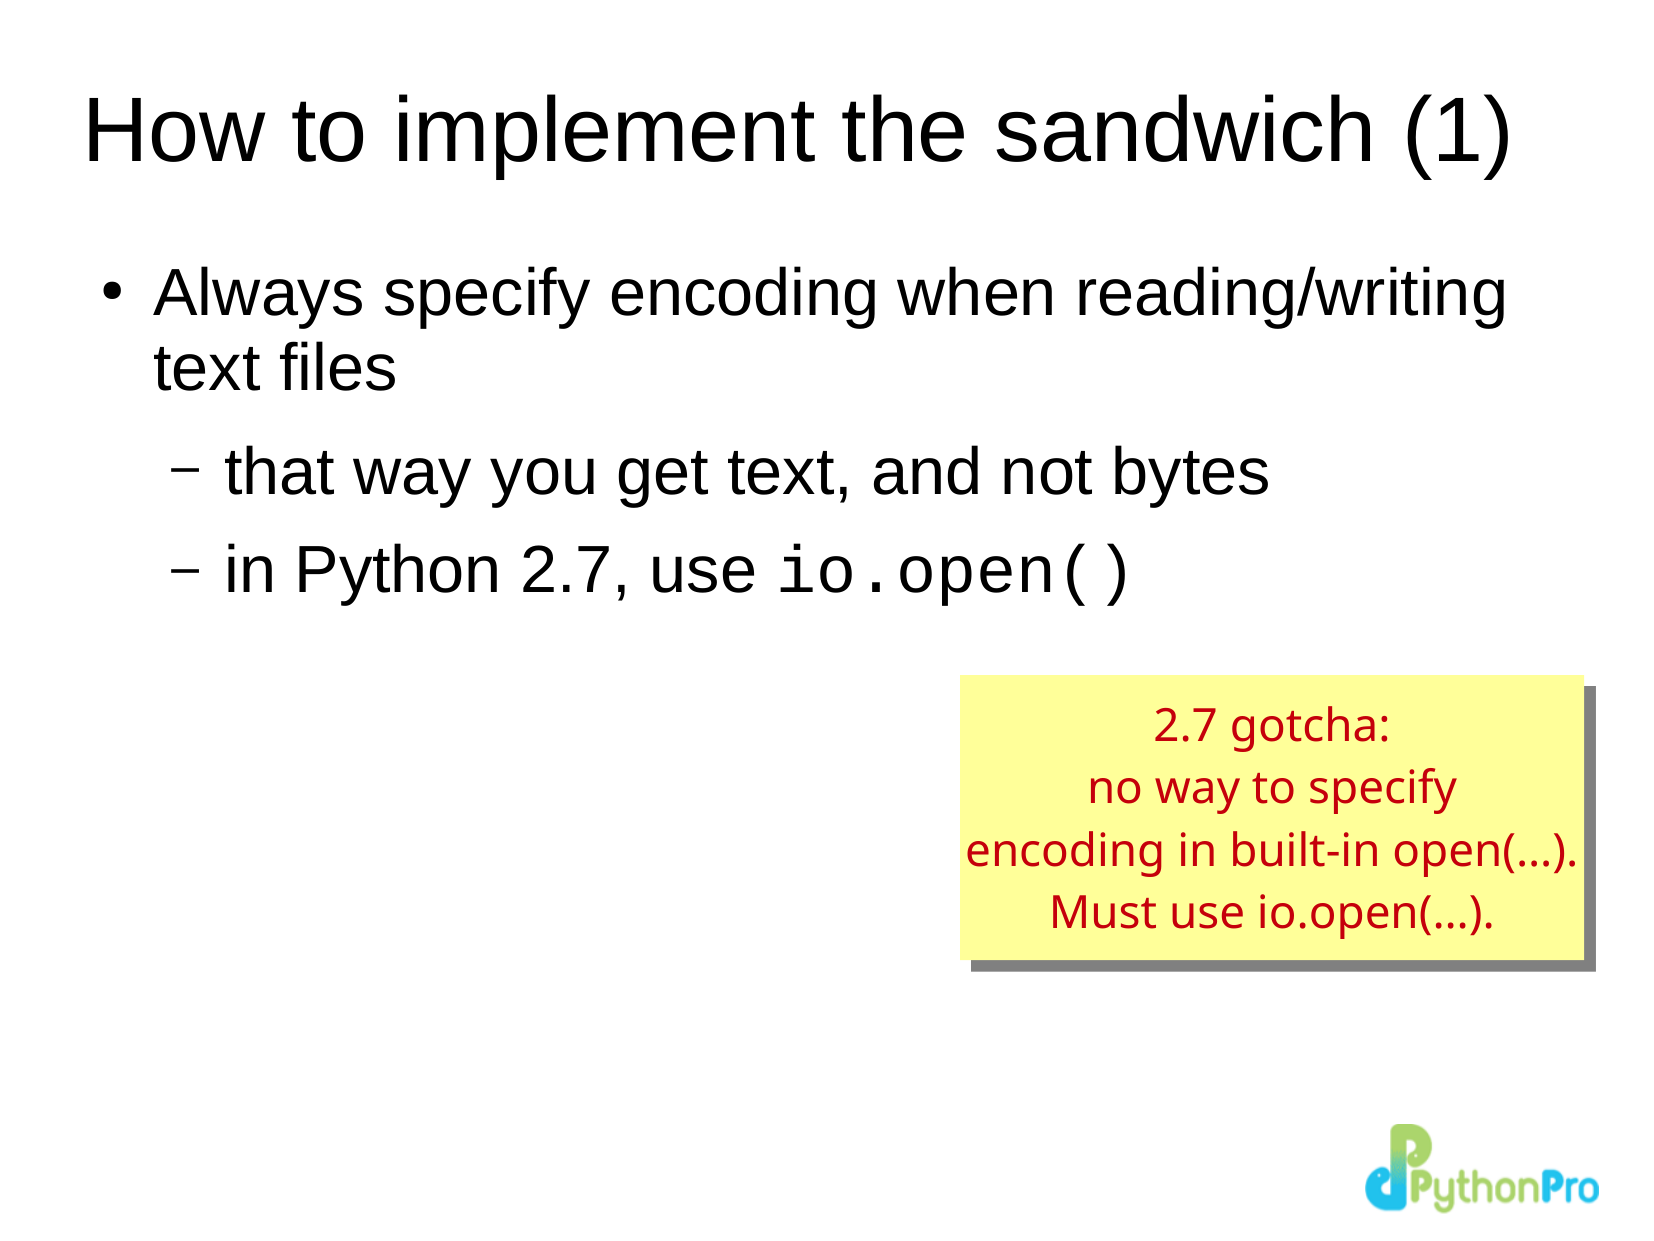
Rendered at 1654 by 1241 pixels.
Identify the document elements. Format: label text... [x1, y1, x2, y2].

picture [1365, 1124, 1599, 1214]
text_box 2.7 gotcha: no way to specify encoding in built-in open(…). Must use io.open(…). [960, 675, 1585, 961]
list Always specify encoding when reading/writing text files that way you get text, and not bytes in Python 2.7, use io.open() [82, 255, 1571, 1130]
title How to implement the sandwich (1) [82, 49, 1571, 211]
